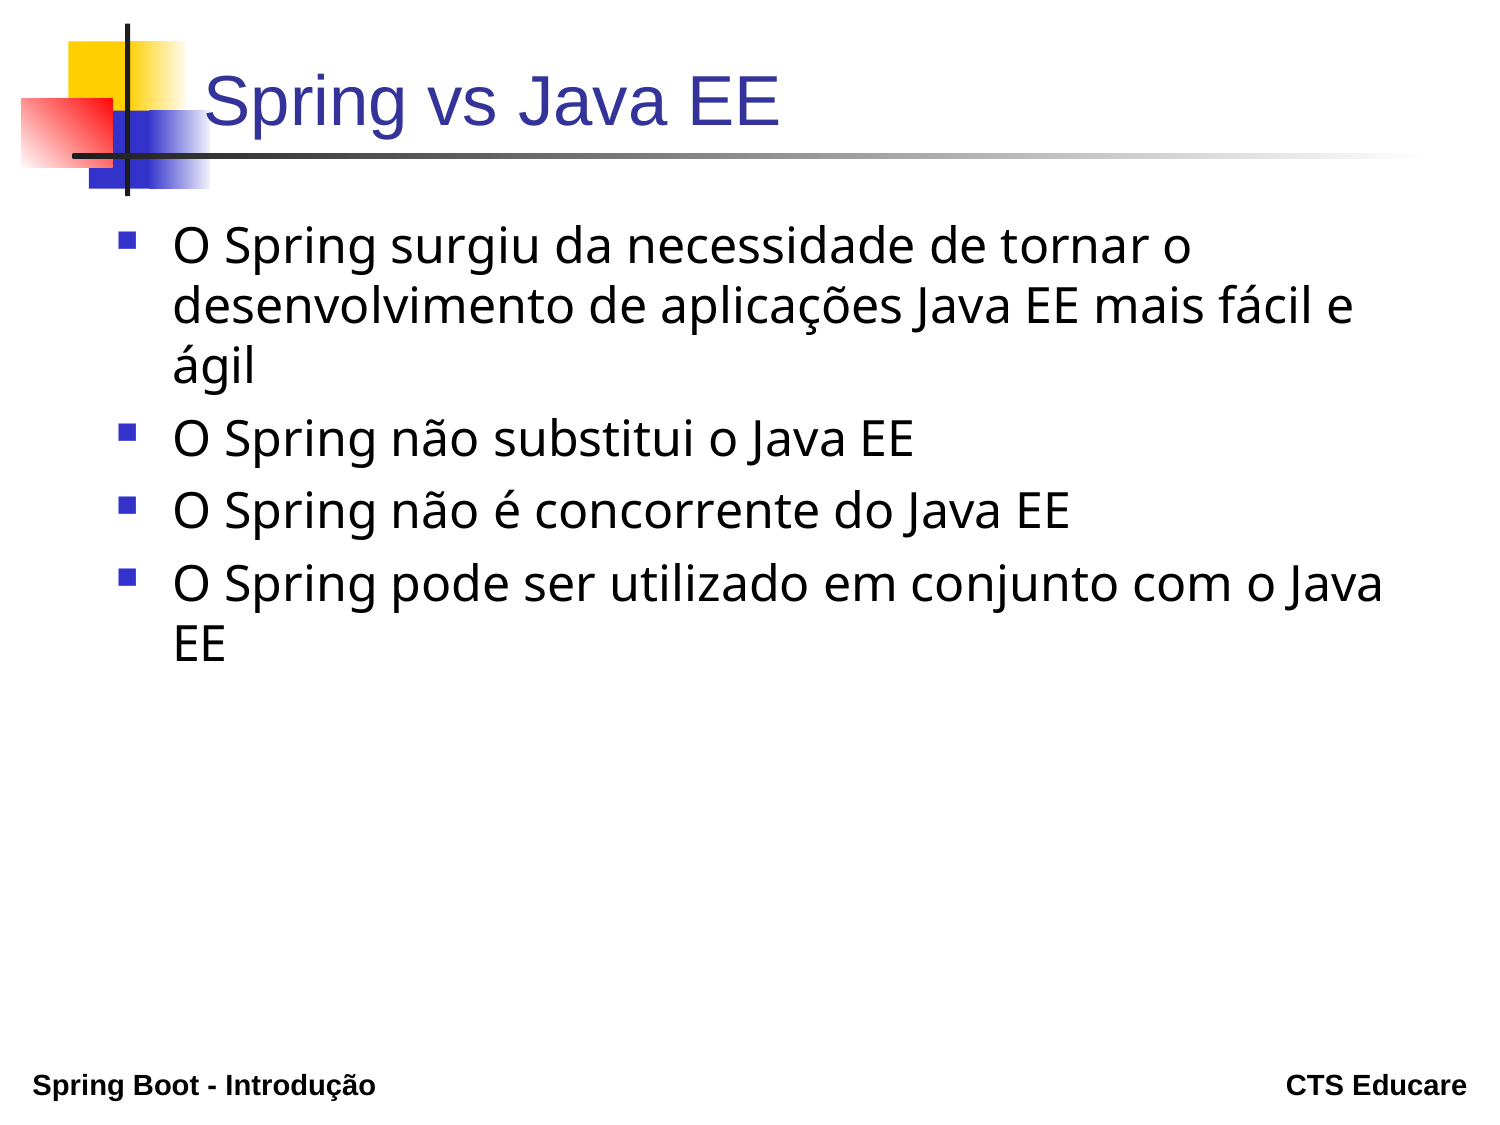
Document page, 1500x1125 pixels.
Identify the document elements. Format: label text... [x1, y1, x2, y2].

list O Spring surgiu da necessidade de tornar o desenvolvimento de aplicações Java EE mais fácil e ágil O Spring não substitui o Java EE O Spring não é concorrente do Java EE O Spring pode ser utilizado em conjunto com o Java EE [100, 206, 1447, 1024]
title Spring vs Java EE [188, 46, 1468, 149]
